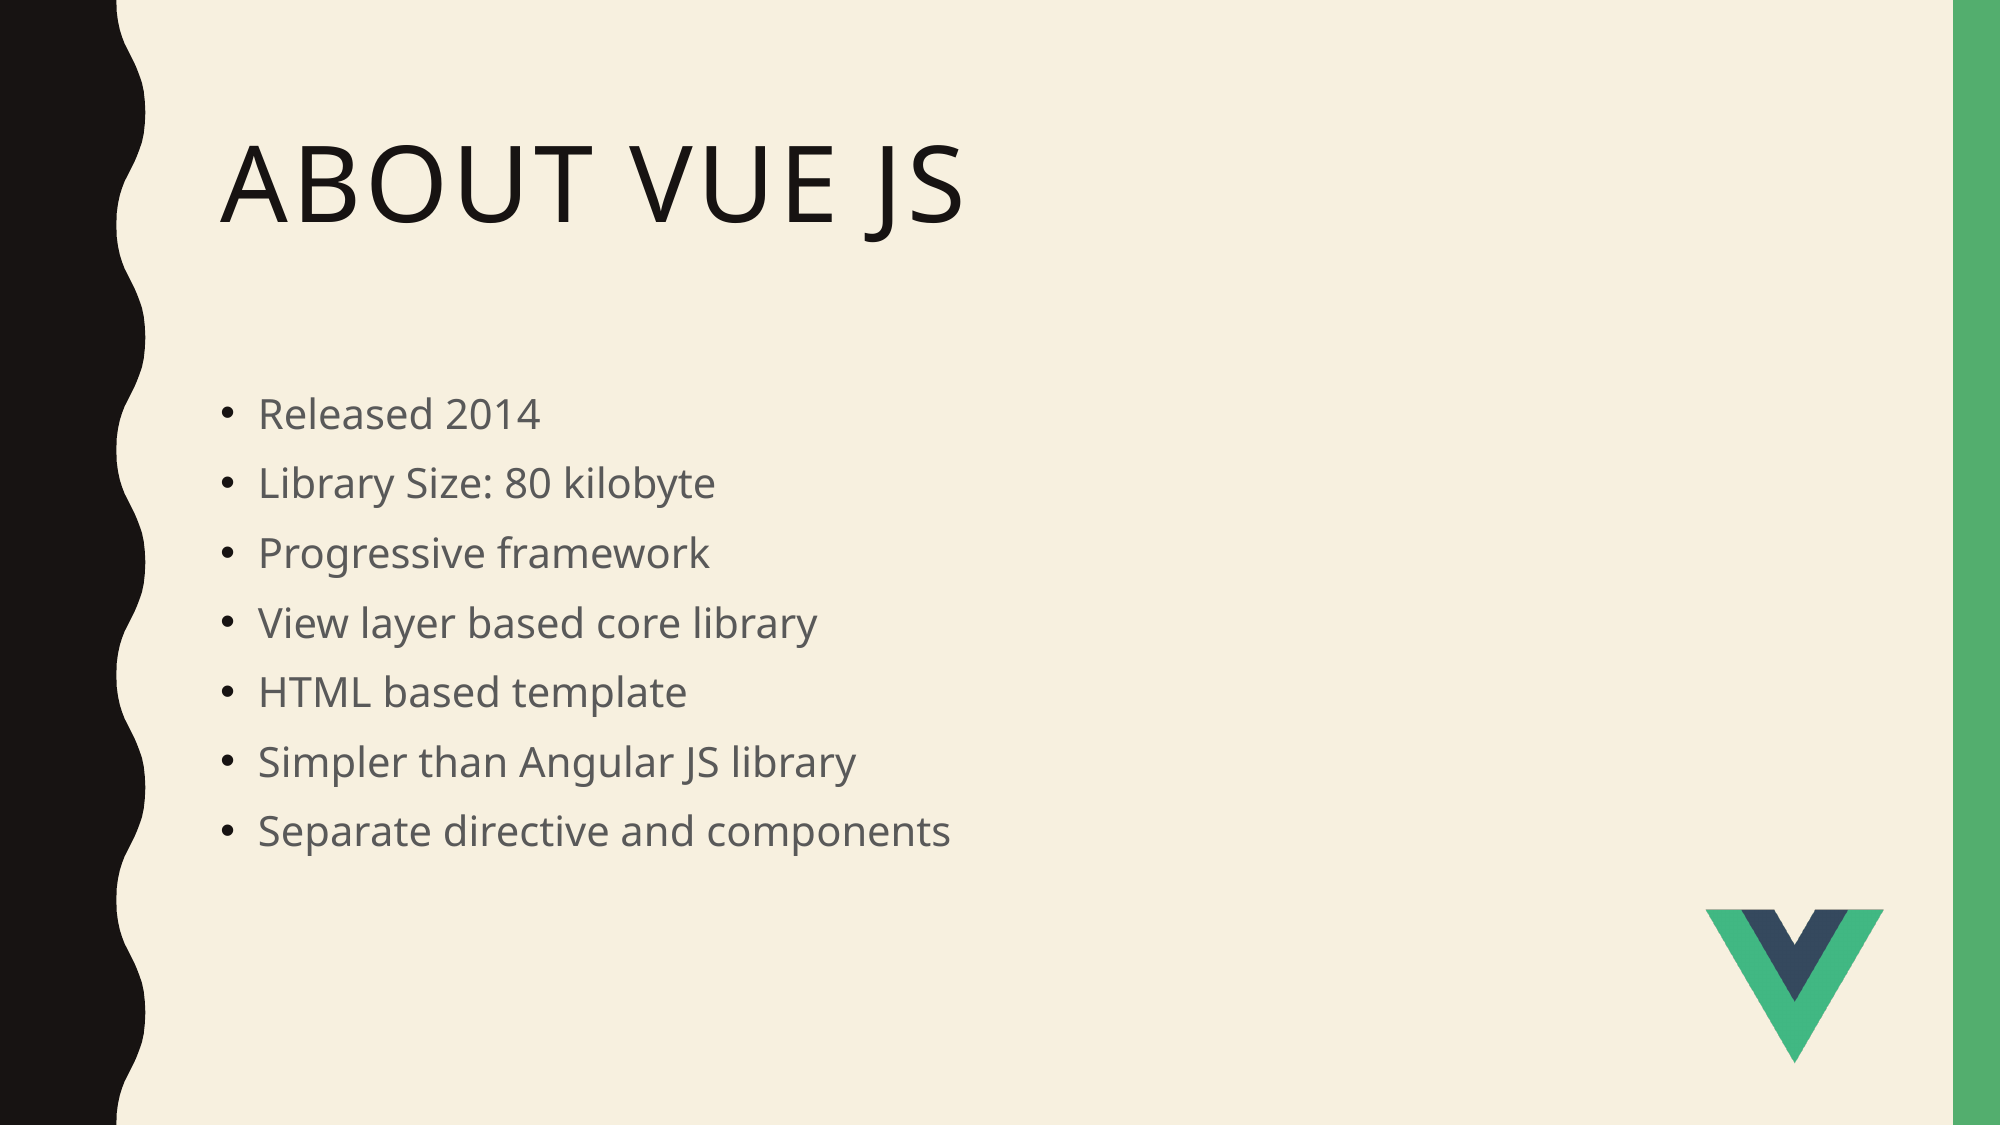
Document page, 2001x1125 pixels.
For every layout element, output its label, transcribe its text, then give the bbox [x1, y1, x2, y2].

picture [1661, 853, 1928, 1120]
title About Vue Js [205, 123, 1876, 308]
list Released 2014 Library Size: 80 kilobyte Progressive framework View layer based core library HTML based template Simpler than Angular JS library Separate directive and components [205, 375, 1876, 965]
